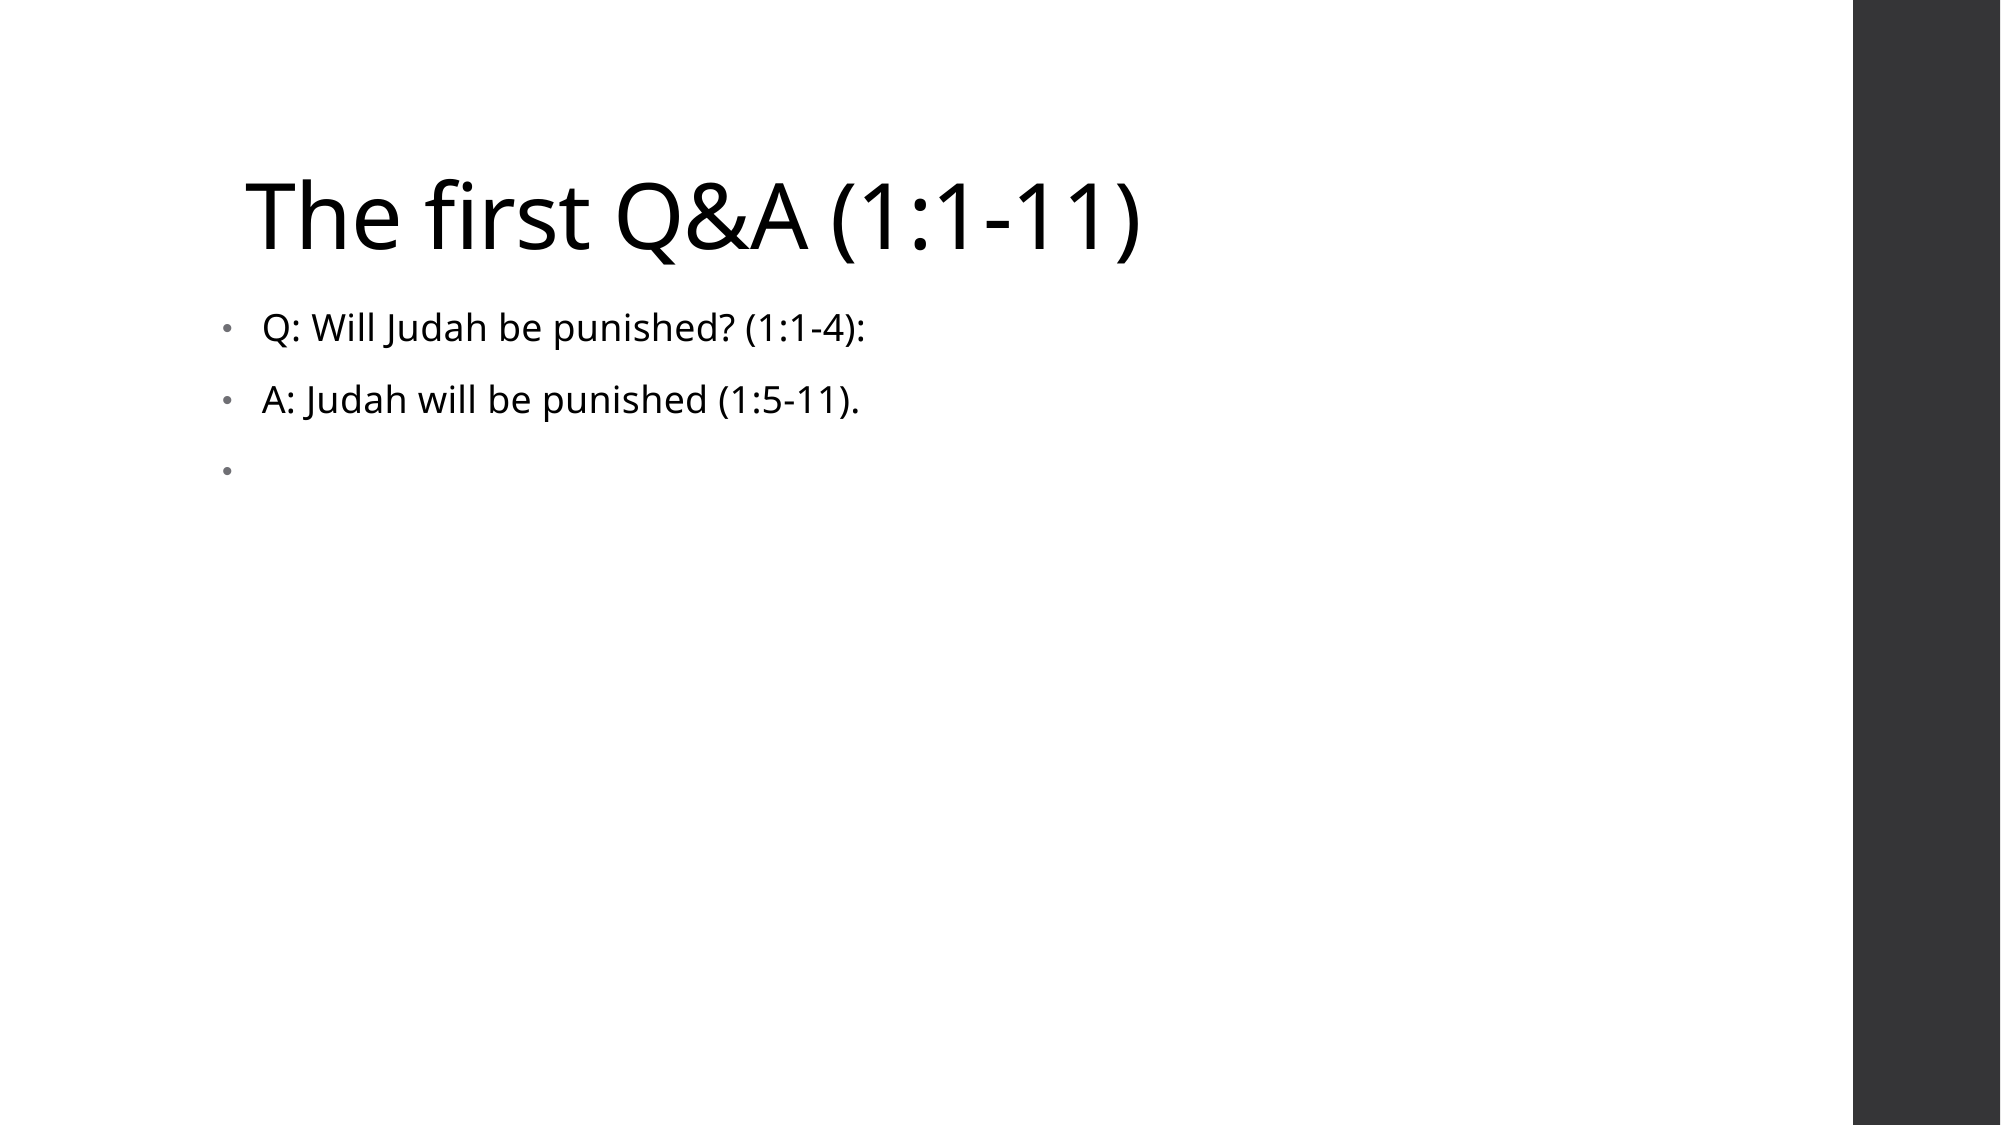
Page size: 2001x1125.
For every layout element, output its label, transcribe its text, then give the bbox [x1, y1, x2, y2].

list Q: Will Judah be punished? (1:1-4): A: Judah will be punished (1:5-11). [206, 299, 1617, 1014]
title The first Q&A (1:1-11) [206, 60, 1797, 278]
